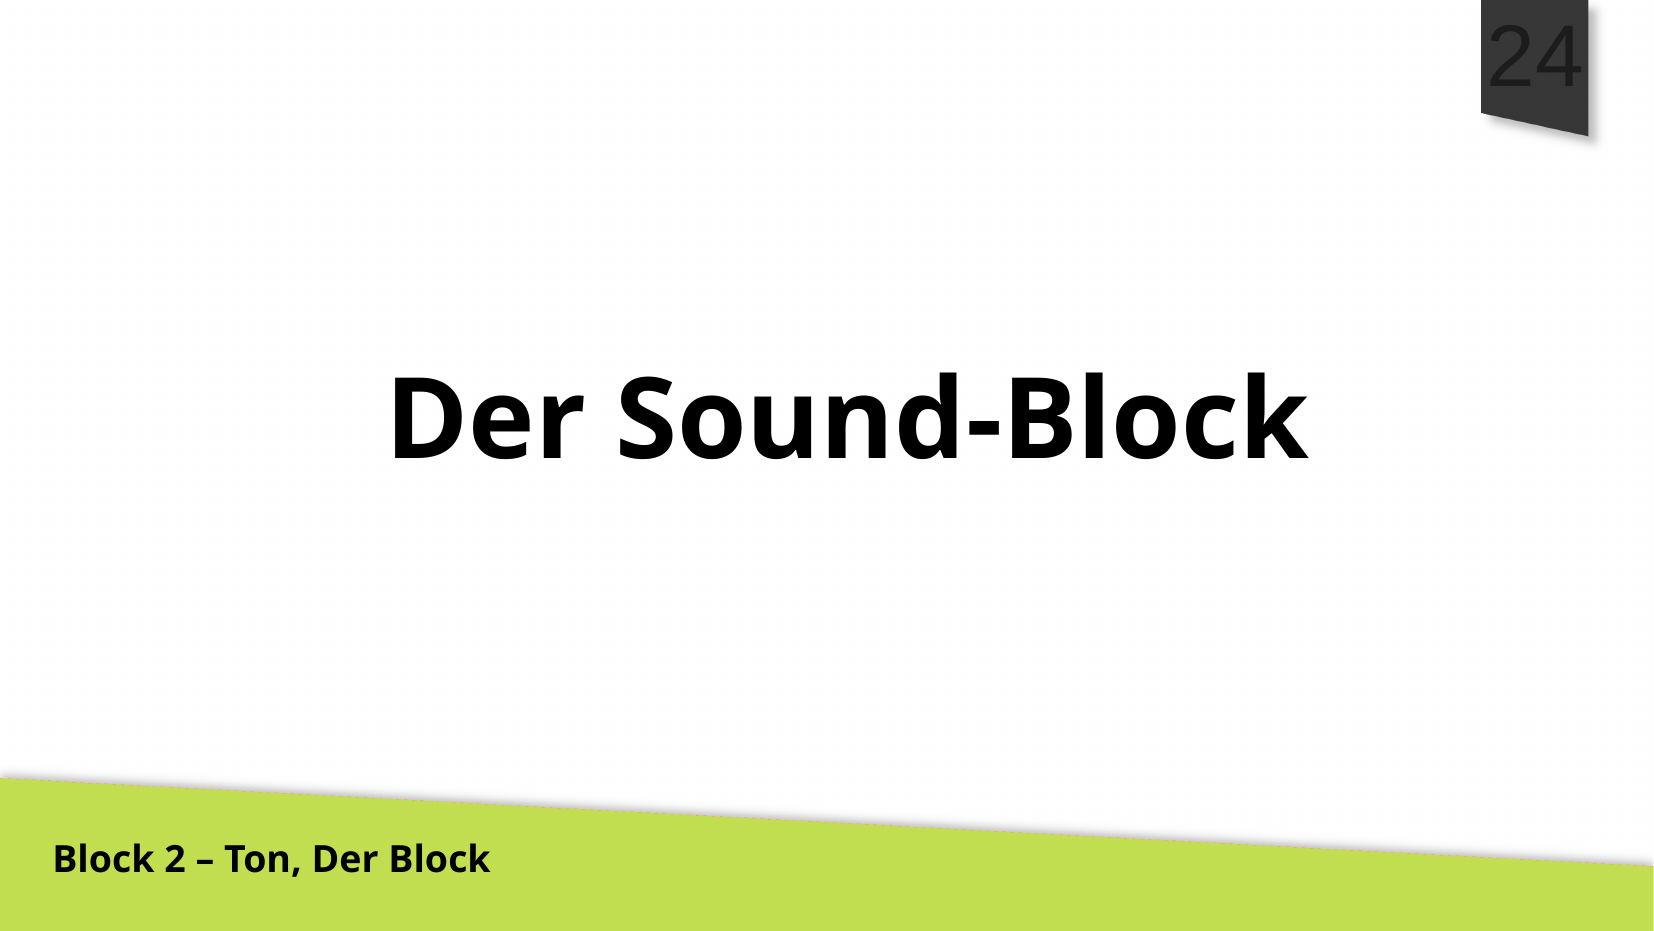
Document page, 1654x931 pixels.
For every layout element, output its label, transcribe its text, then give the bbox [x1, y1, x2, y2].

text_box Block 2 – Ton, Der Block [37, 825, 863, 901]
text_box <Foliennummer> [923, 0, 1599, 141]
picture [0, 0, 1654, 931]
title Der Sound-Block [157, 337, 1538, 493]
